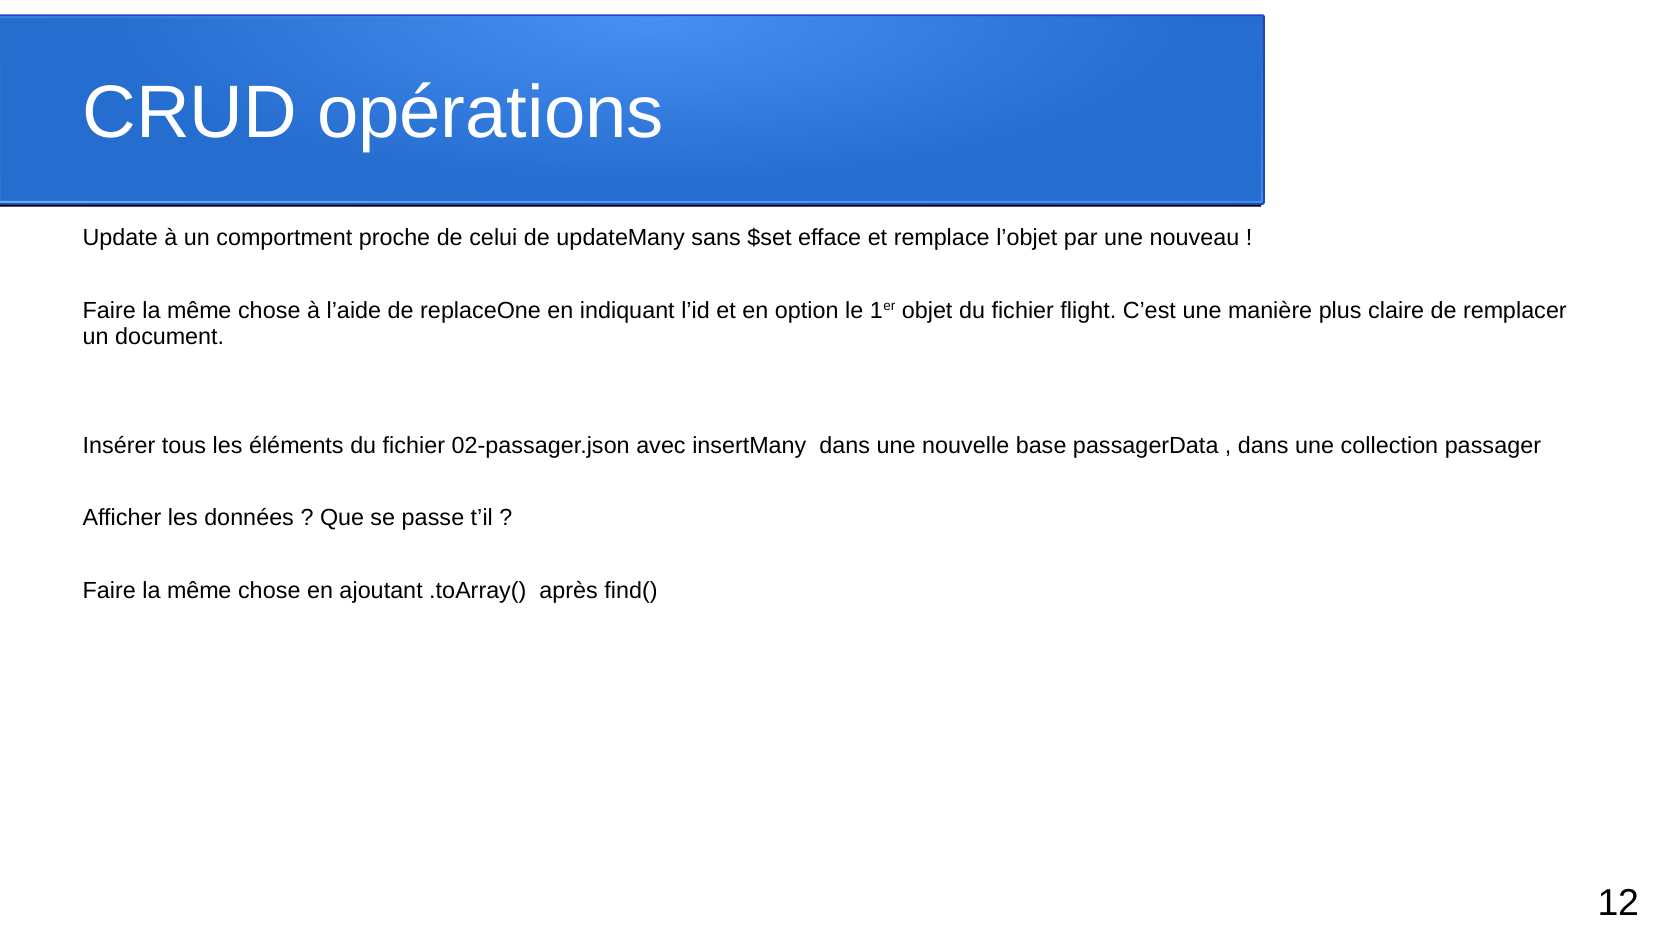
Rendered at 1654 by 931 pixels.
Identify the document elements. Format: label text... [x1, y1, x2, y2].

title CRUD opérations [82, 35, 1235, 189]
list Update à un comportment proche de celui de updateMany sans $set efface et remplace l’objet par une nouveau ! Faire la même chose à l’aide de replaceOne en indiquant l’id et en option le 1er objet du fichier flight. C’est une manière plus claire de remplacer un document. Insérer tous les éléments du fichier 02-passager.json avec insertMany dans une nouvelle base passagerData , dans une collection passager Afficher les données ? Que se passe t’il ? Faire la même chose en ajoutant .toArray() après find() [82, 224, 1571, 764]
text_box 12 [1582, 874, 1654, 931]
